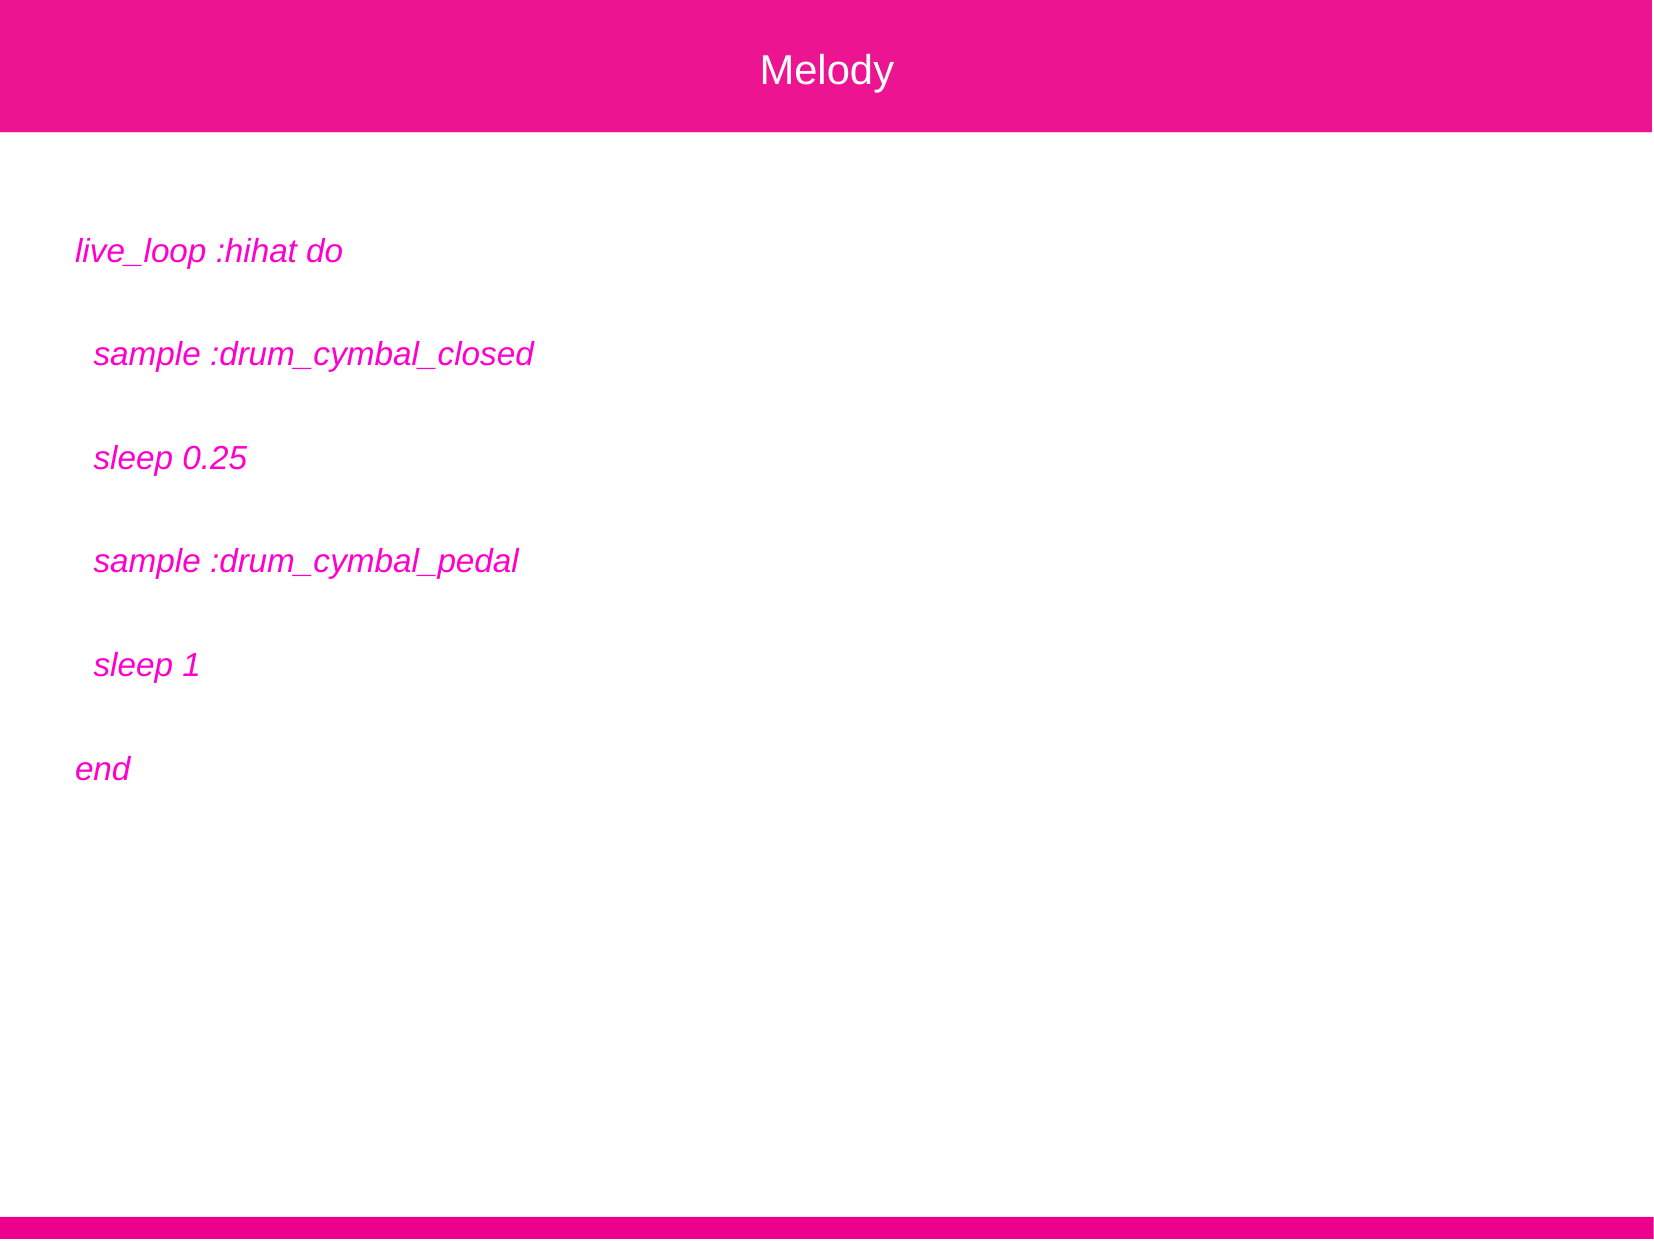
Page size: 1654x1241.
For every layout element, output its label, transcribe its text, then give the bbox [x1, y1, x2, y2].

list live_loop :hihat do sample :drum_cymbal_closed sleep 0.25 sample :drum_cymbal_pedal sleep 1 end [75, 195, 1606, 1141]
picture [0, 0, 1654, 1241]
title Melody [82, 46, 1572, 94]
